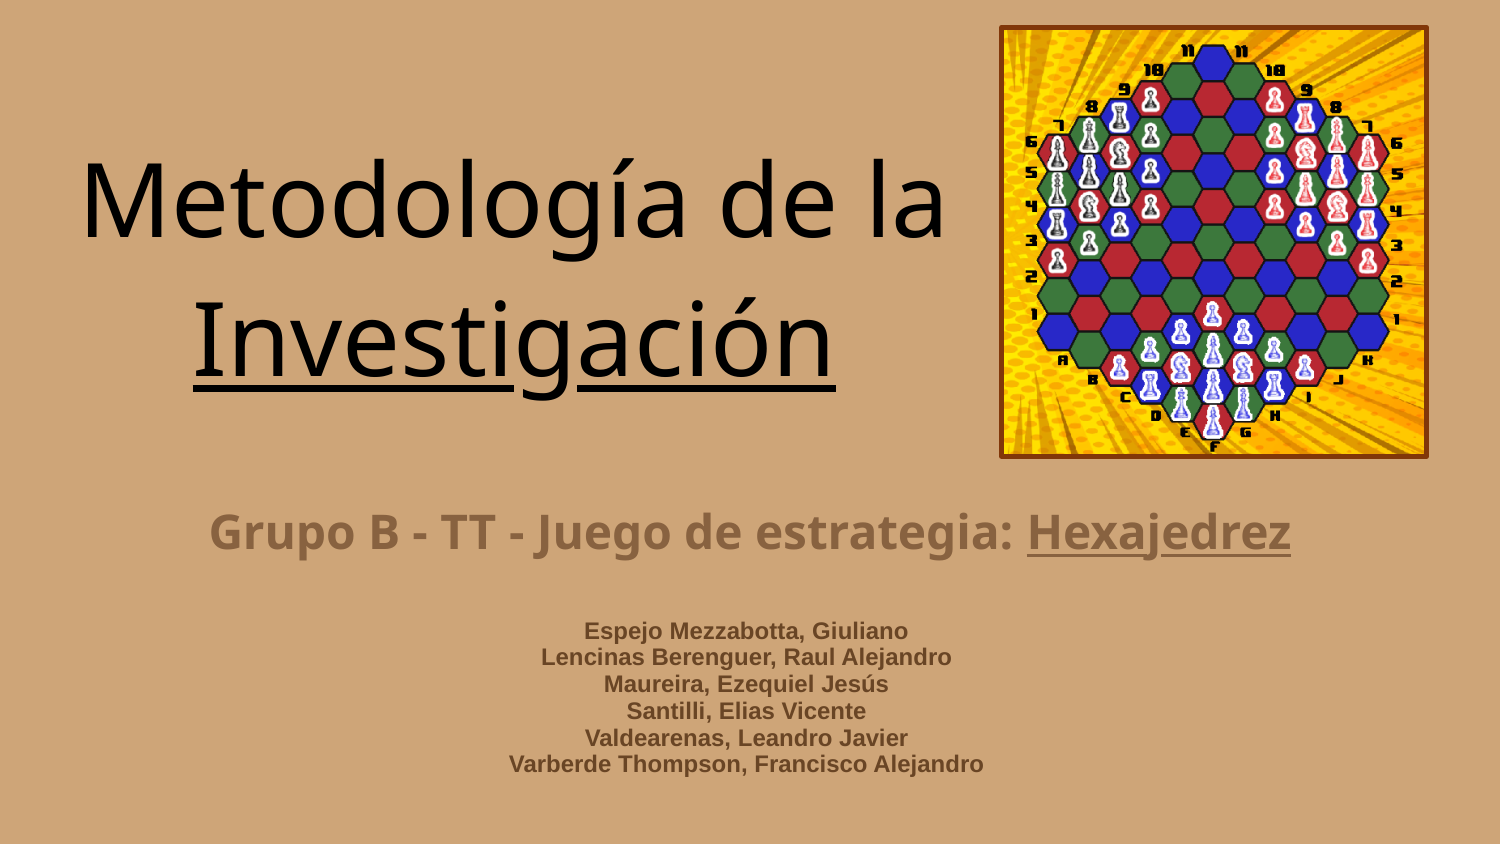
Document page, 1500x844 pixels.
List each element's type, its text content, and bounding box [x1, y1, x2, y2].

text_box Grupo B - TT - Juego de estrategia: Hexajedrez Espejo Mezzabotta, Giuliano Lencinas Berenguer, Raul Alejandro Maureira, Ezequiel Jesús Santilli, Elias Vicente Valdearenas, Leandro Javier Varberde Thompson, Francisco Alejandro [51, 484, 1449, 796]
text_box Metodología de la Investigación [51, 110, 978, 422]
picture [1003, 29, 1425, 454]
